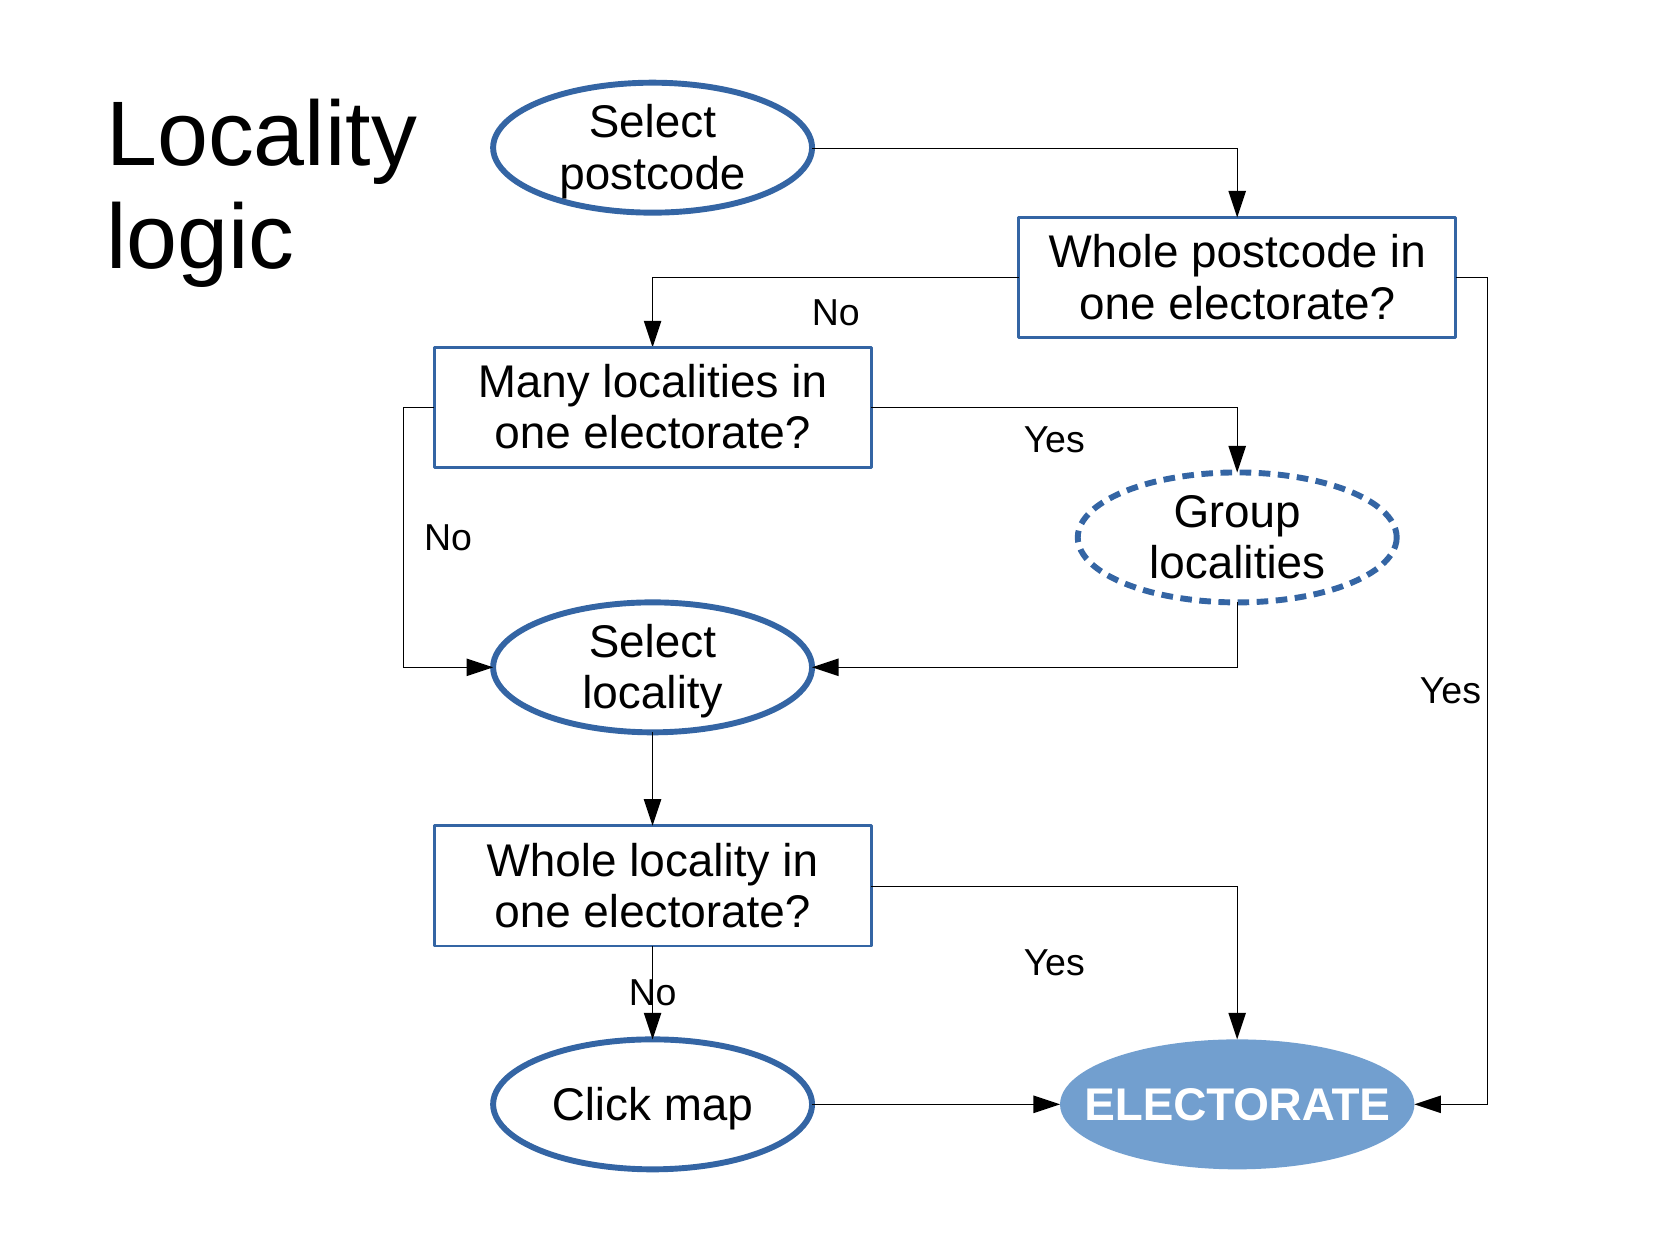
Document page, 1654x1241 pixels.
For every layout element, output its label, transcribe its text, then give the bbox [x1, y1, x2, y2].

text_box Group localities [1077, 472, 1397, 603]
text_box ELECTORATE [1060, 1039, 1415, 1170]
text_box Select postcode [493, 82, 813, 213]
text_box Click map [493, 1039, 813, 1170]
text_box Many localities in one electorate? [434, 347, 872, 468]
text_box Select locality [493, 602, 813, 733]
title Locality logic [106, 82, 473, 288]
text_box Whole locality in one electorate? [434, 825, 872, 947]
text_box Whole postcode in one electorate? [1018, 217, 1456, 338]
